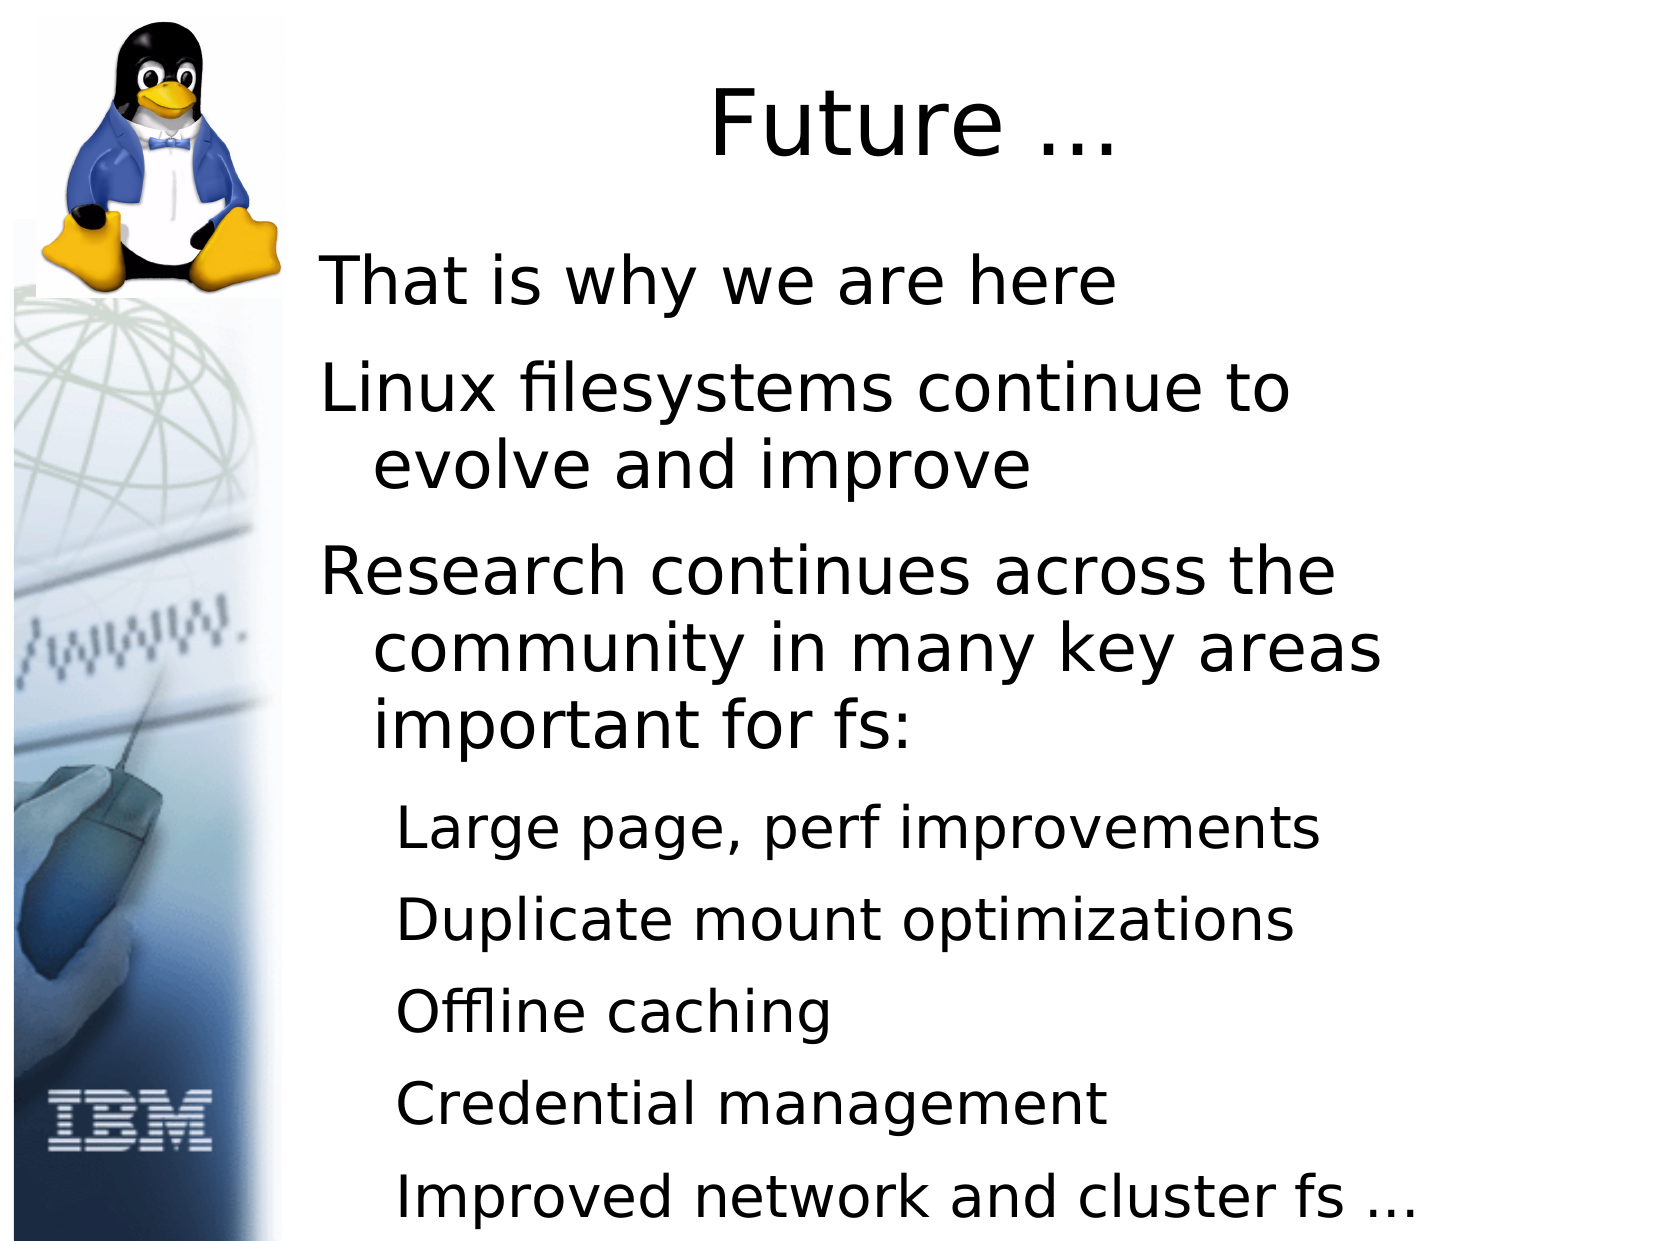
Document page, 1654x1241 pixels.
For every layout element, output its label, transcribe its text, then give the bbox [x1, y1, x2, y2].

list That is why we are here Linux filesystems continue to evolve and improve Research continues across the community in many key areas important for fs: Large page, perf improvements Duplicate mount optimizations Offline caching Credential management Improved network and cluster fs ... [301, 243, 1520, 1229]
title Future ... [301, 39, 1528, 209]
